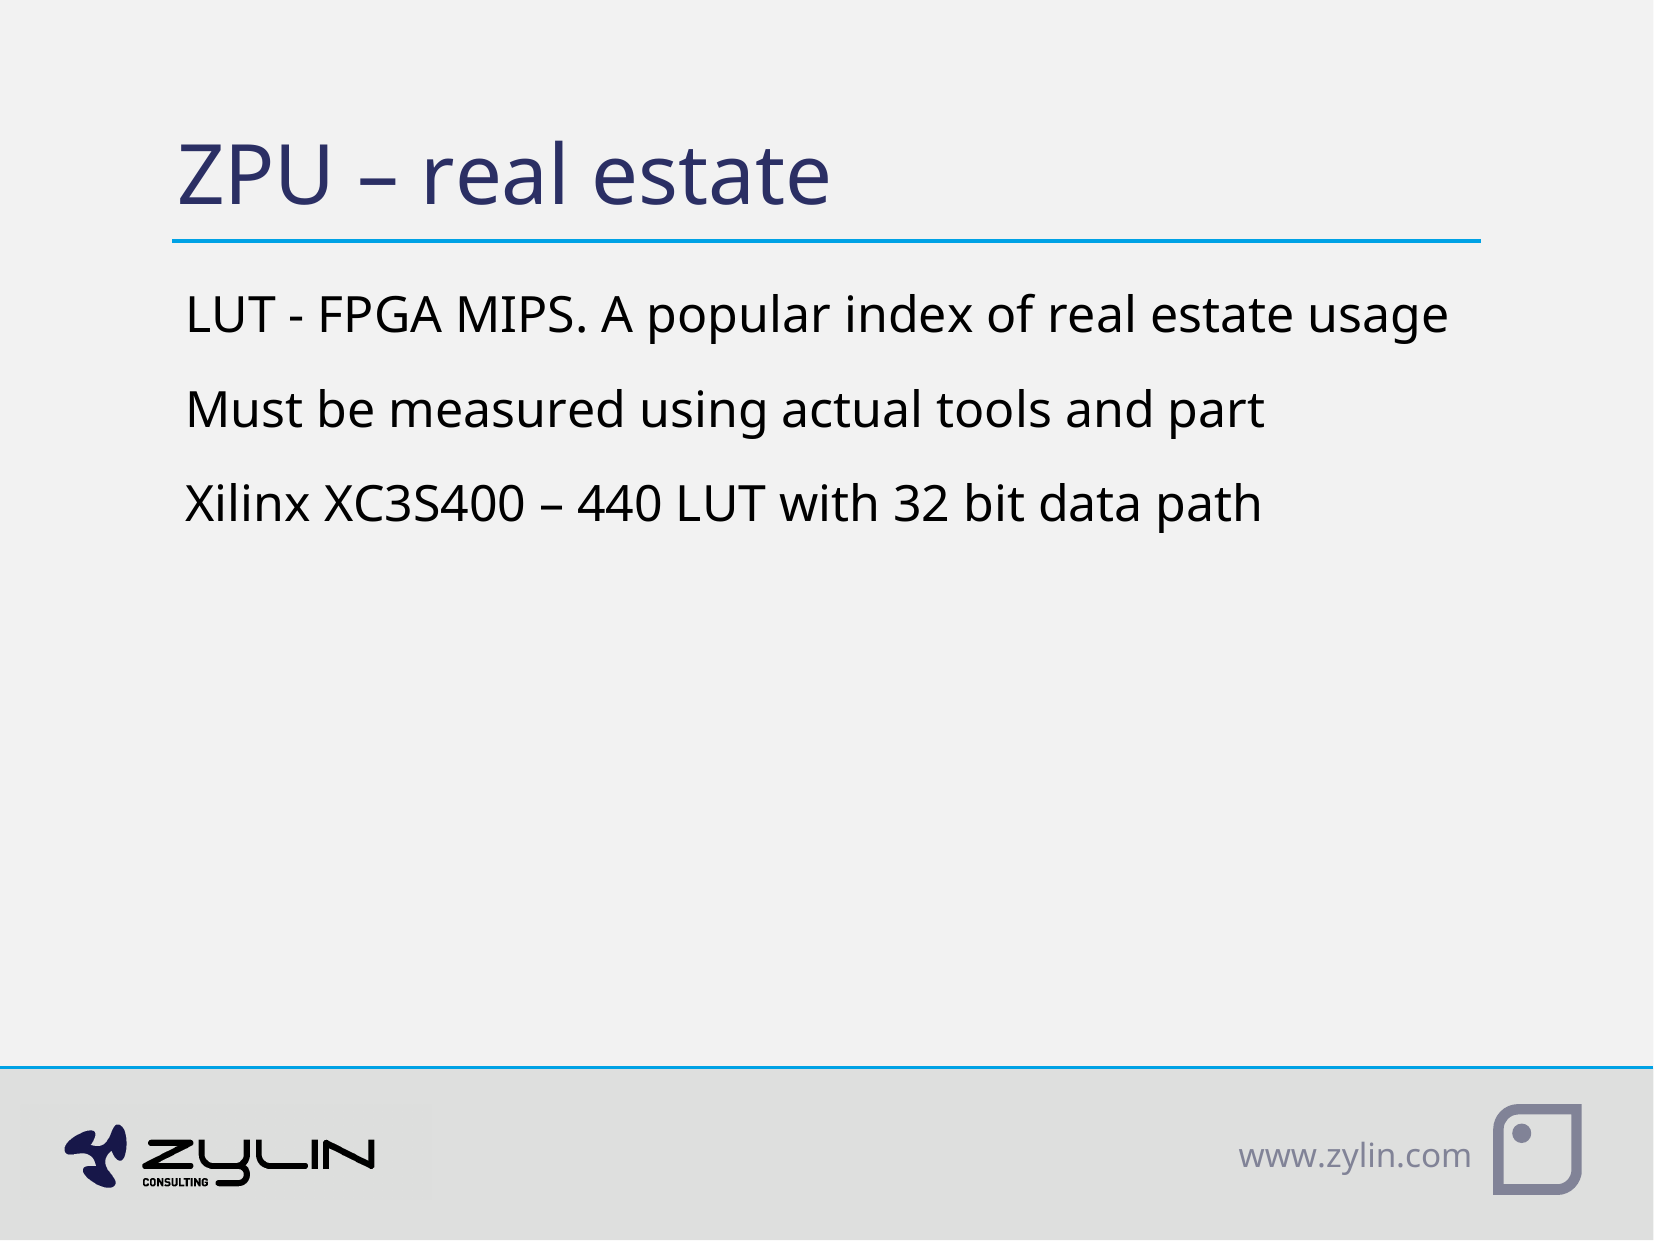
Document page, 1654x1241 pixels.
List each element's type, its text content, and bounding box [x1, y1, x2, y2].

list LUT - FPGA MIPS. A popular index of real estate usage Must be measured using actual tools and part Xilinx XC3S400 – 440 LUT with 32 bit data path [167, 280, 1495, 1052]
title ZPU – real estate [177, 122, 1493, 223]
picture [20, 1104, 432, 1200]
